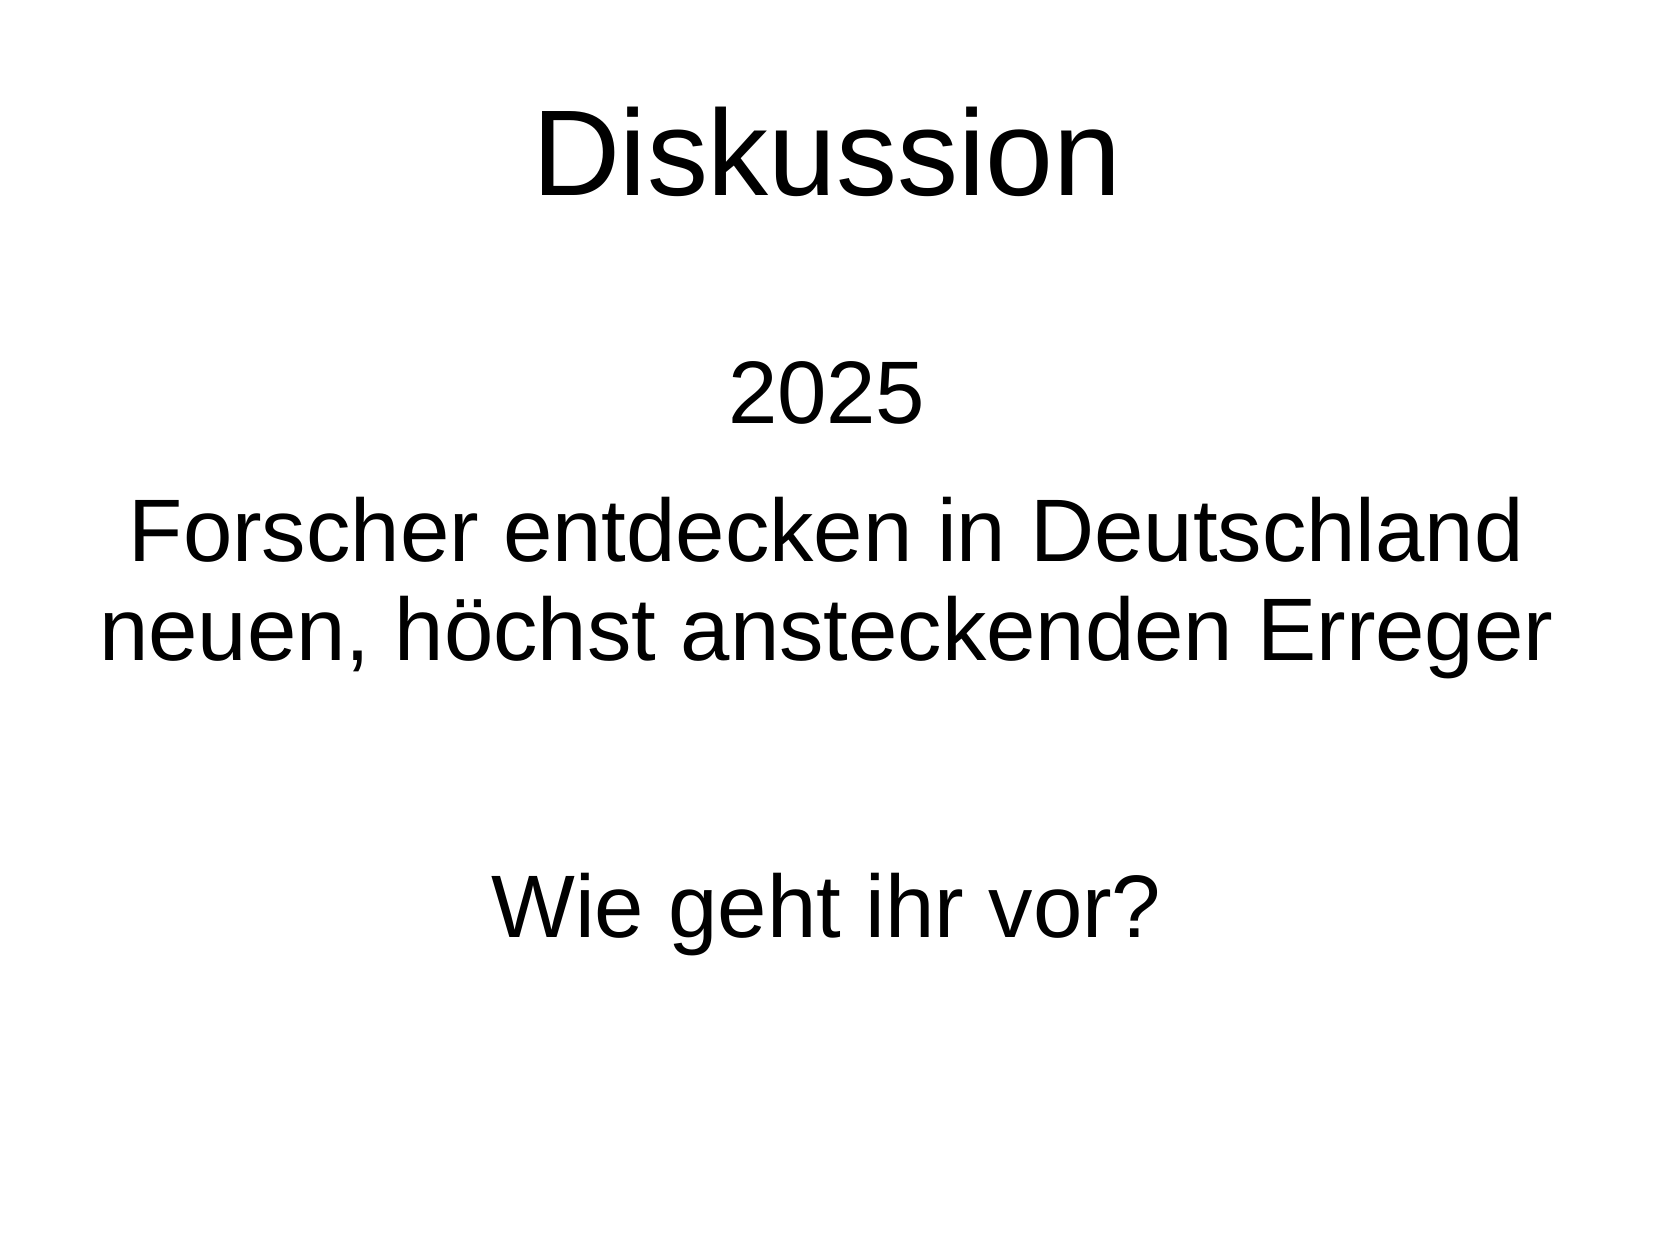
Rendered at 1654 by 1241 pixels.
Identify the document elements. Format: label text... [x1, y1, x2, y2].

title Diskussion [82, 49, 1571, 257]
list 2025 Forscher entdecken in Deutschland neuen, höchst ansteckenden Erreger Wie geht ihr vor? [82, 290, 1571, 1010]
